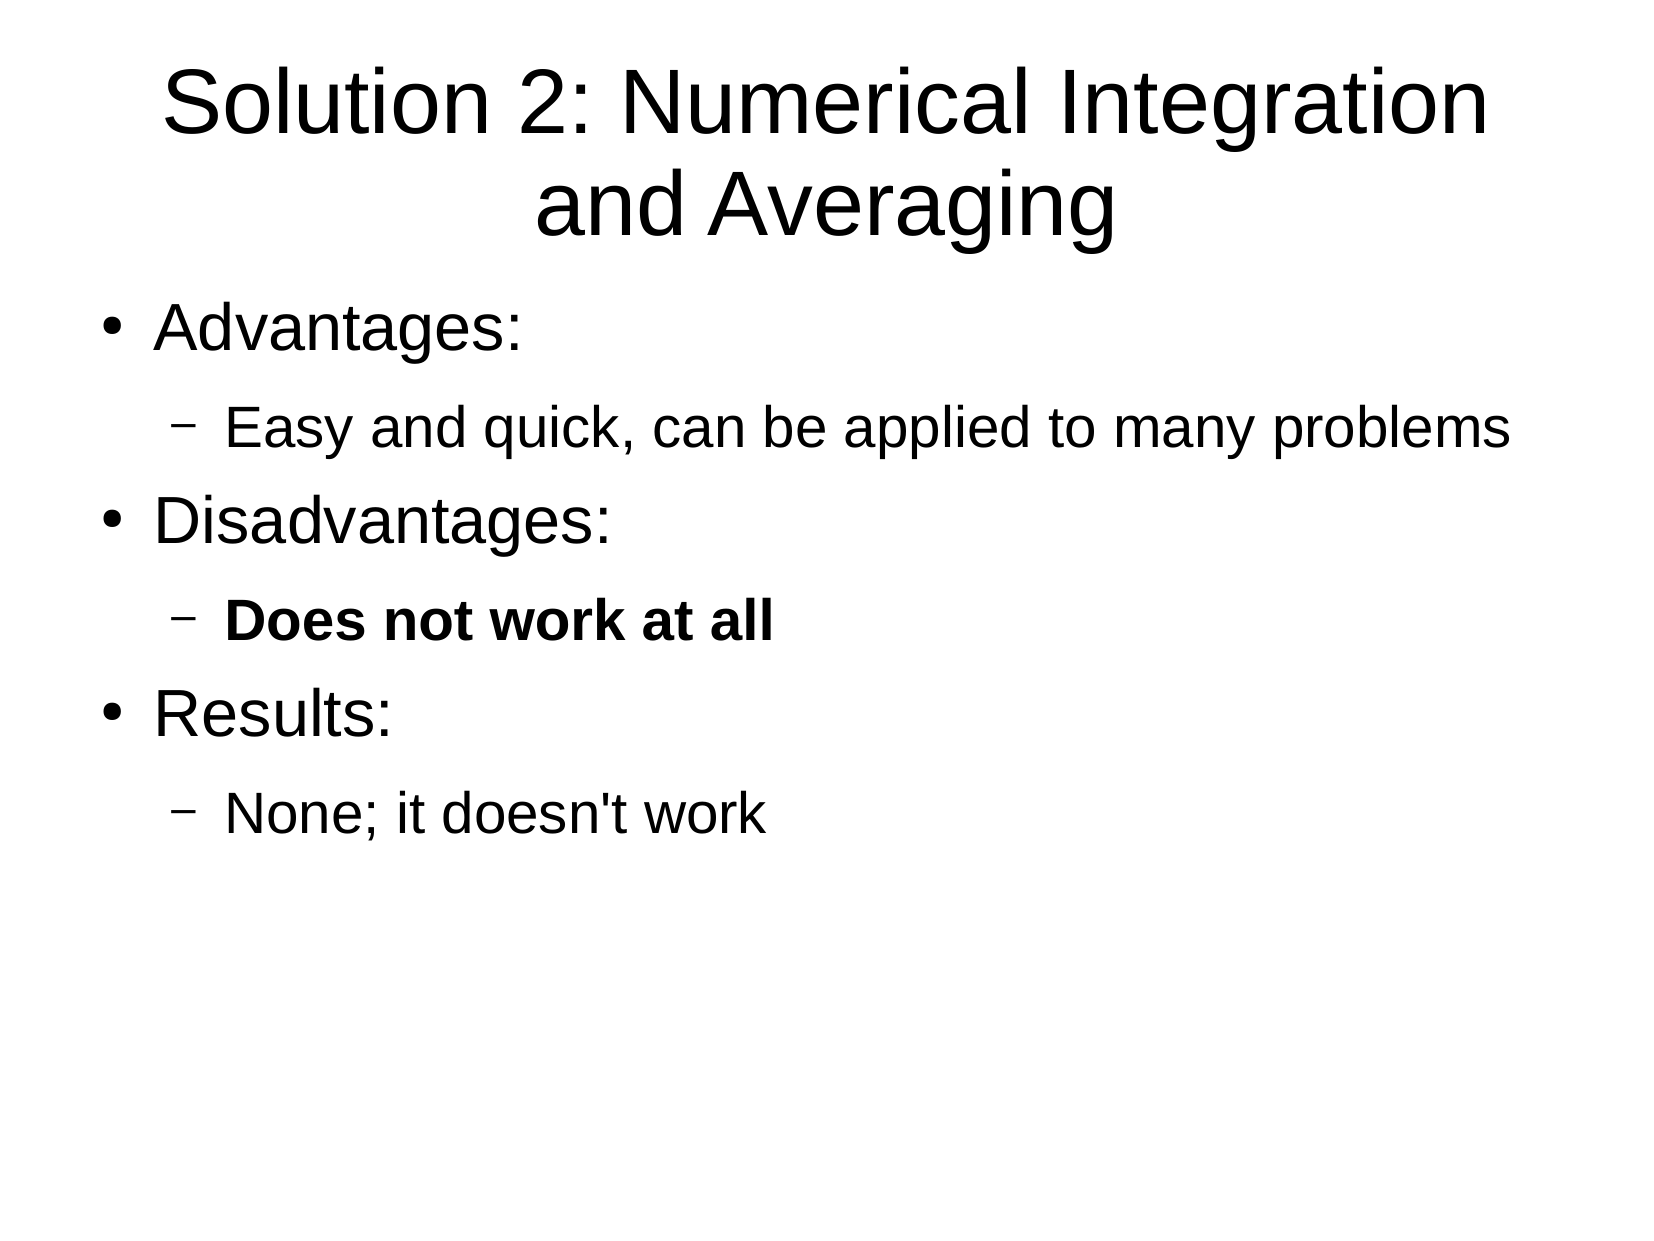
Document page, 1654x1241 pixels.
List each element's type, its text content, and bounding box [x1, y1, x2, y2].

title Solution 2: Numerical Integration and Averaging [82, 49, 1571, 257]
list Advantages: Easy and quick, can be applied to many problems Disadvantages: Does not work at all Results: None; it doesn't work [82, 290, 1538, 1010]
